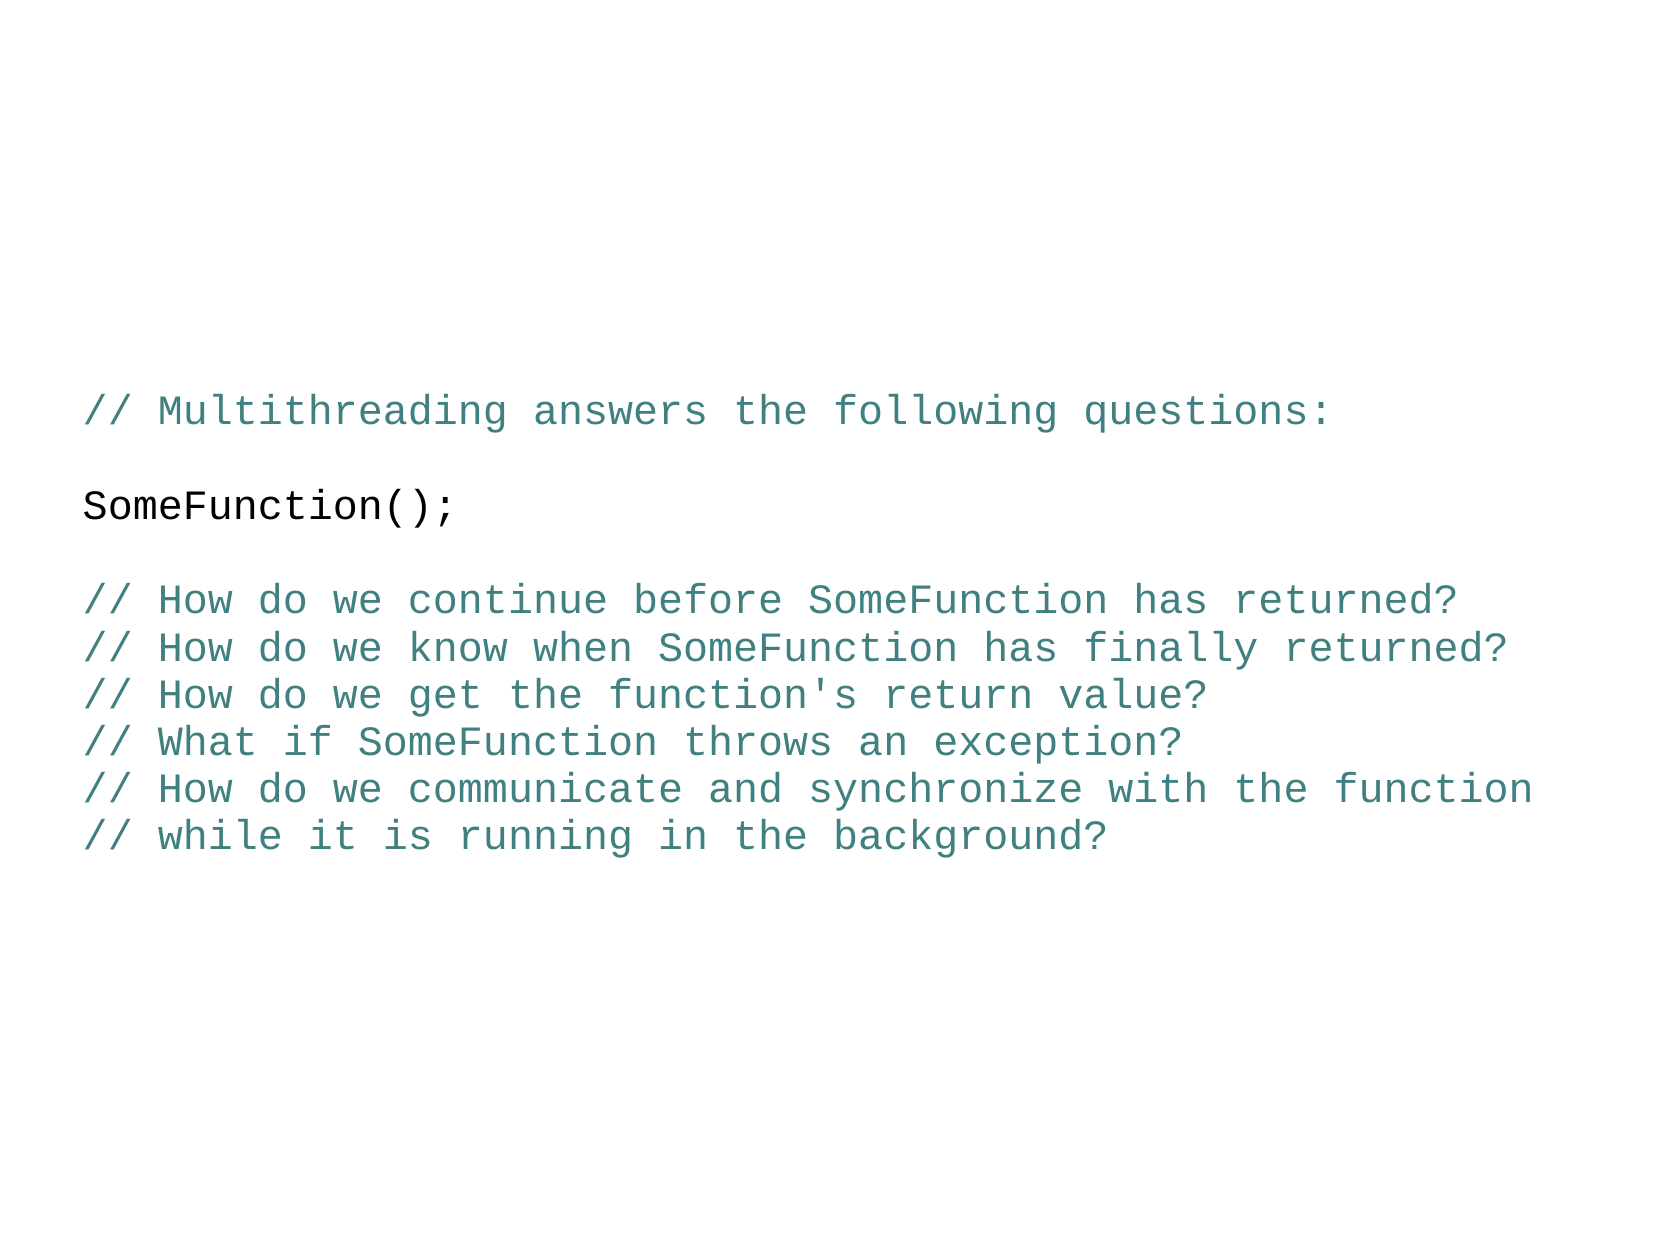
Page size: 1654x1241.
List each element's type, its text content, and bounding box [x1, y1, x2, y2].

subtitle // Multithreading answers the following questions: SomeFunction(); // How do we continue before SomeFunction has returned? // How do we know when SomeFunction has finally returned? // How do we get the function's return value? // What if SomeFunction throws an exception? // How do we communicate and synchronize with the function // while it is running in the background? [82, 290, 1571, 1010]
